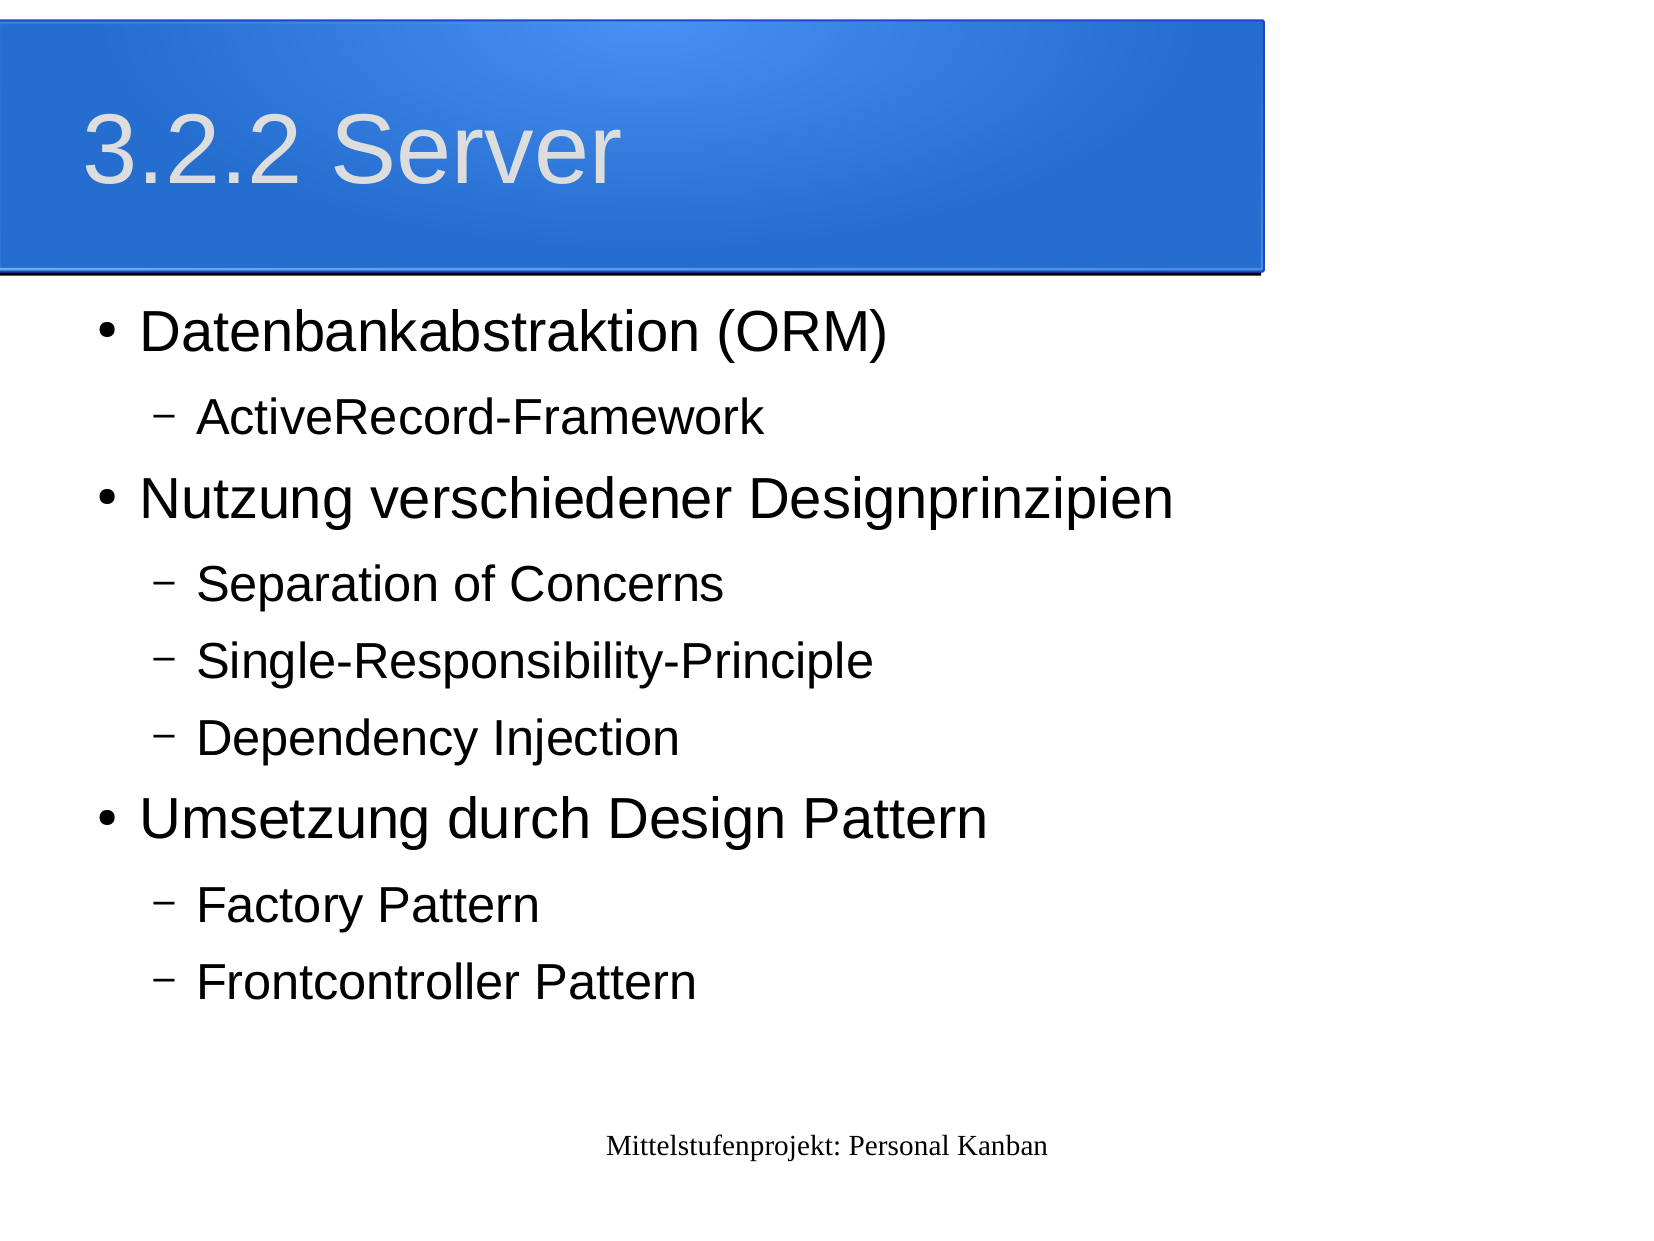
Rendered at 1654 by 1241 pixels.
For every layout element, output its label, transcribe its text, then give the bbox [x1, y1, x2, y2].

title 3.2.2 Server [82, 47, 1235, 252]
list Datenbankabstraktion (ORM) ActiveRecord-Framework Nutzung verschiedener Designprinzipien Separation of Concerns Single-Responsibility-Principle Dependency Injection Umsetzung durch Design Pattern Factory Pattern Frontcontroller Pattern [82, 299, 1571, 1019]
